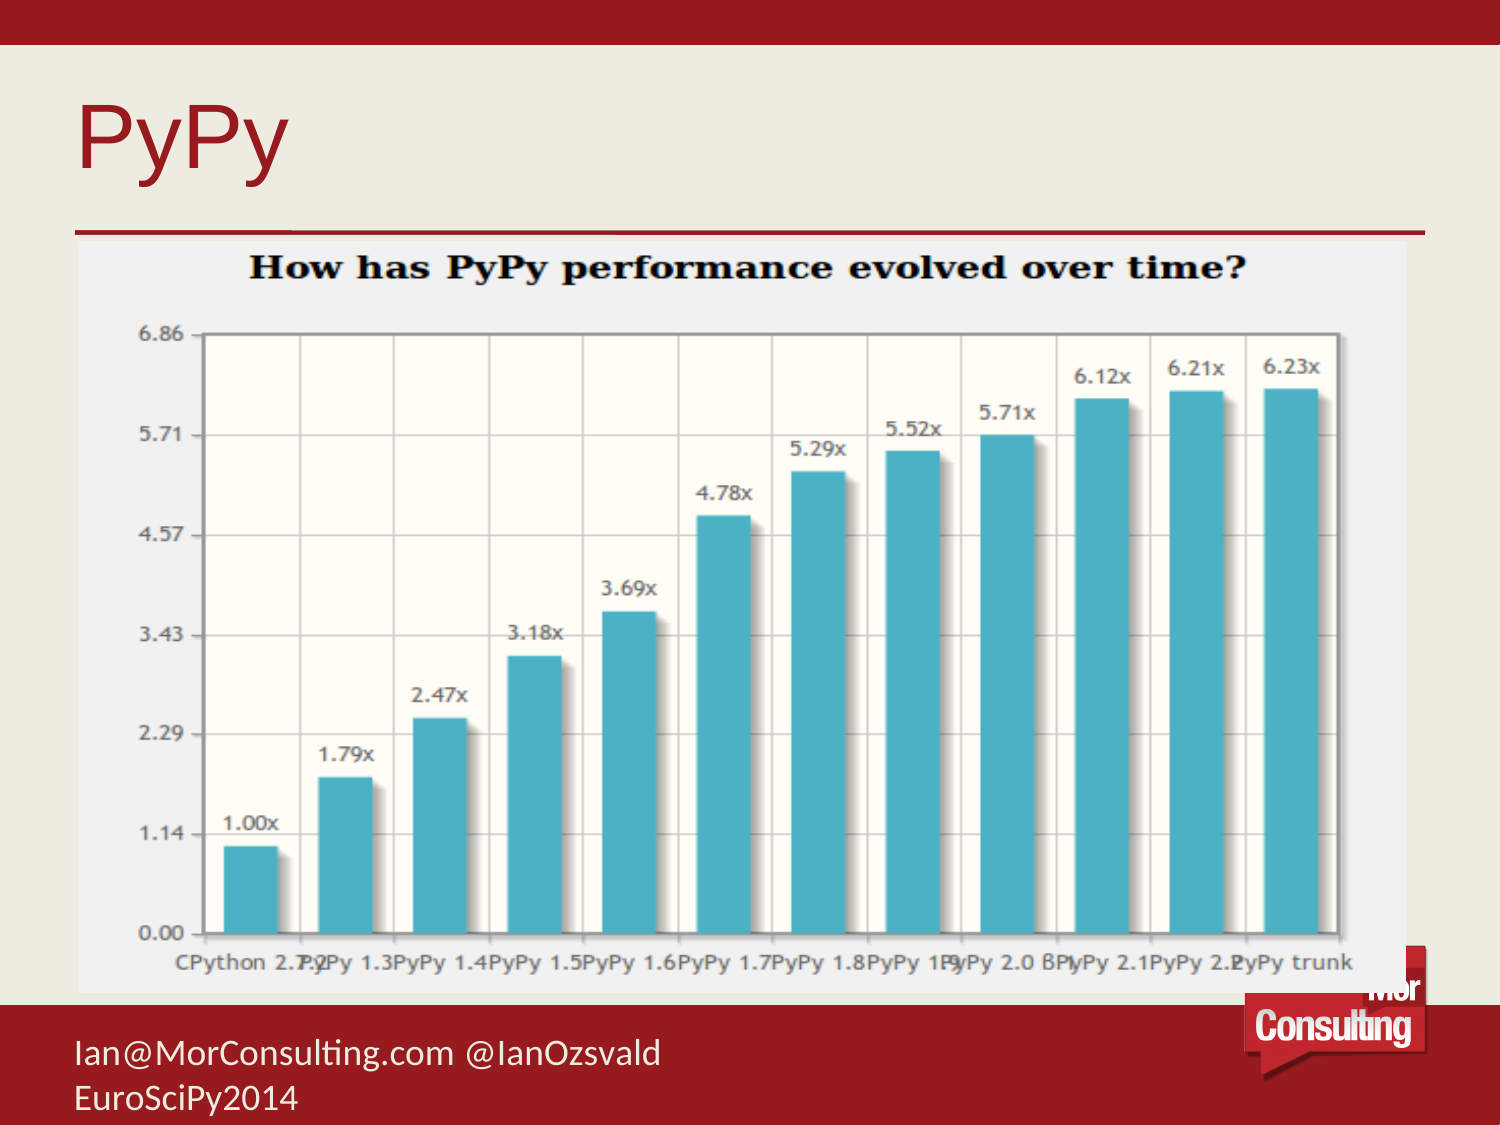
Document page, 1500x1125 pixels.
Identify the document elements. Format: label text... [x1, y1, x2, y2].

title PyPy [74, 44, 1425, 232]
picture [78, 241, 1438, 1089]
